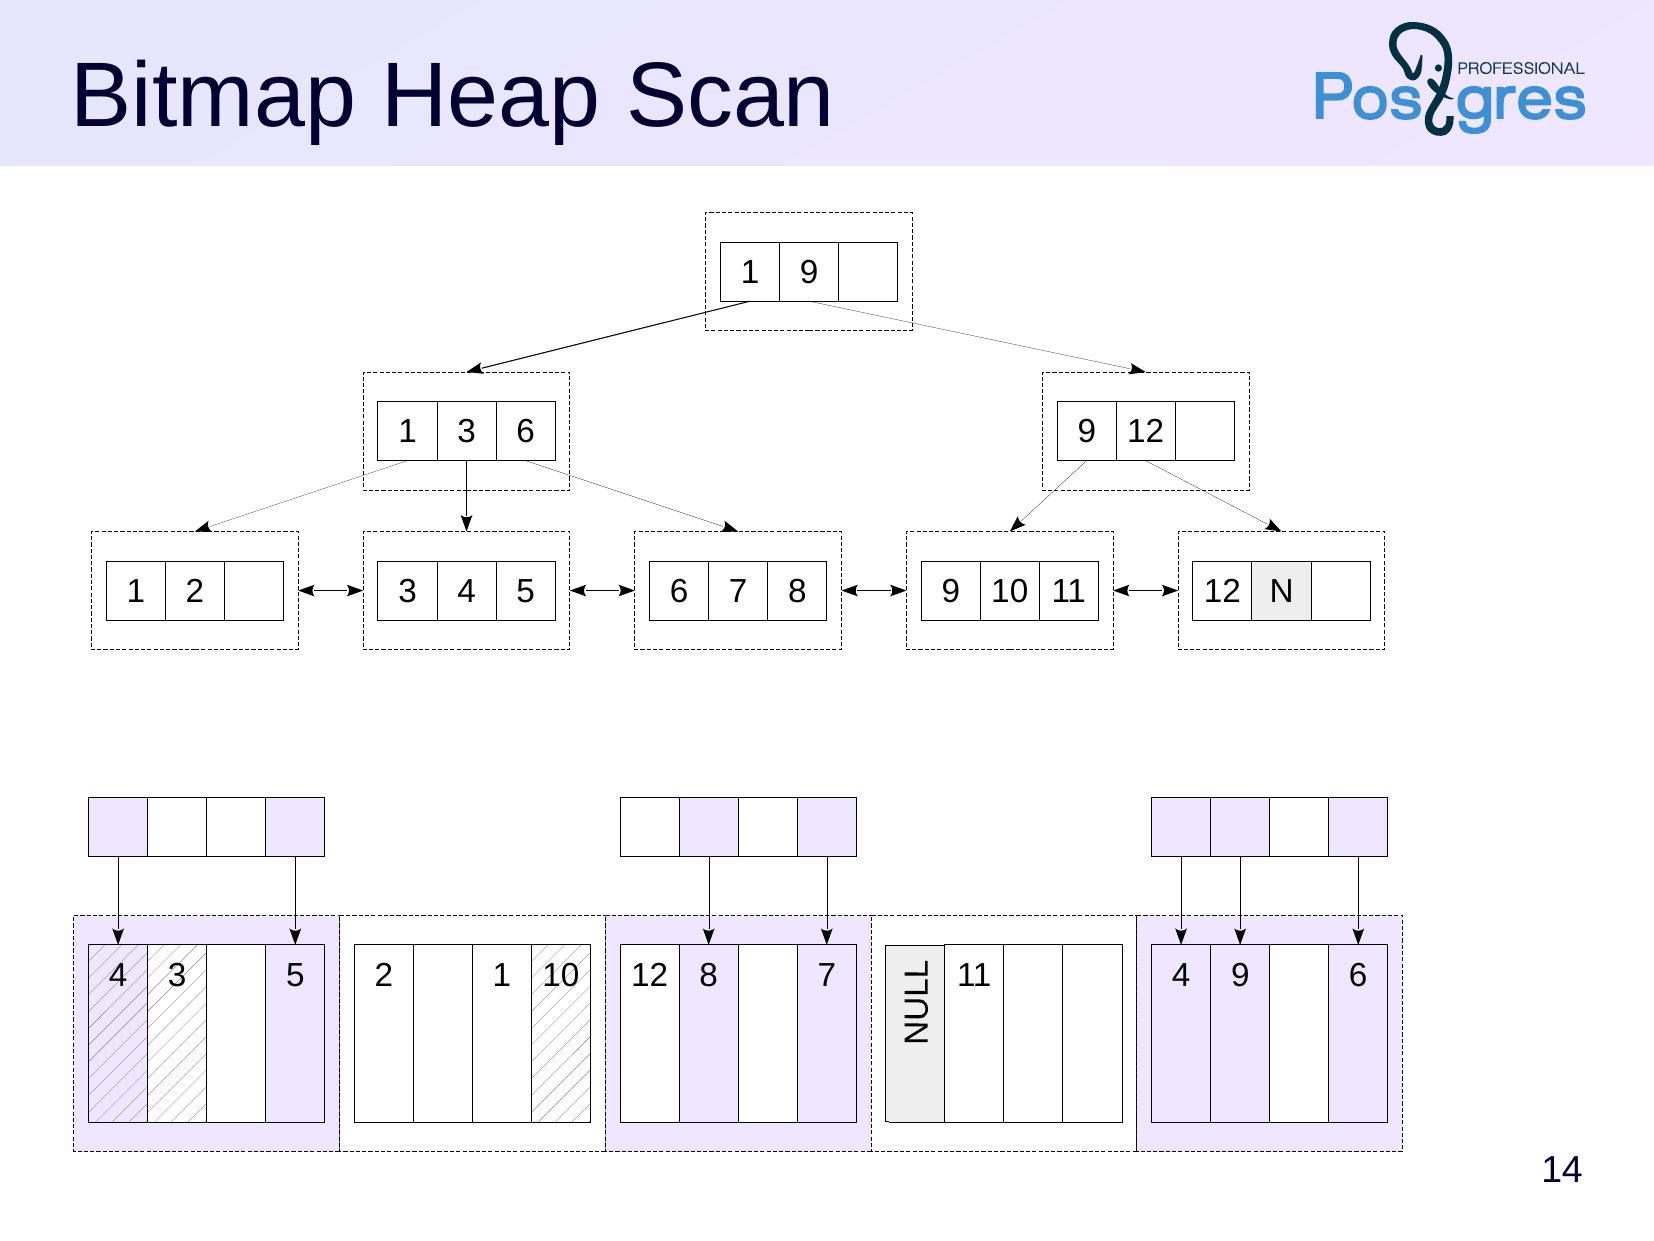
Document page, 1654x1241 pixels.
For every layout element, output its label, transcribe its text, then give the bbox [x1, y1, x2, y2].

text_box [467, 461, 570, 491]
text_box 9 [921, 561, 980, 621]
text_box 2 [165, 561, 224, 621]
text_box [705, 212, 913, 322]
text_box 11 [944, 944, 1003, 1123]
text_box 5 [265, 944, 325, 1123]
text_box 1 [472, 944, 531, 1123]
text_box 2 [354, 944, 413, 1123]
text_box 1 [106, 561, 165, 621]
text_box [73, 915, 1403, 1152]
text_box [906, 531, 1114, 650]
text_box 3 [147, 944, 207, 1123]
text_box 11 [1039, 561, 1099, 621]
text_box [705, 302, 913, 331]
title Bitmap Heap Scan [70, 43, 1261, 151]
text_box 4 [88, 944, 147, 1123]
text_box 8 [679, 944, 738, 1123]
text_box 4 [1151, 944, 1210, 1123]
text_box 7 [797, 944, 857, 1123]
text_box [1042, 372, 1250, 491]
text_box 3 [437, 401, 496, 461]
text_box [88, 797, 325, 857]
text_box 5 [496, 561, 556, 621]
text_box [1151, 797, 1388, 857]
text_box N [1251, 561, 1311, 621]
text_box 9 [779, 242, 838, 302]
text_box 12 [620, 944, 679, 1123]
text_box [1178, 531, 1385, 650]
text_box 1 [377, 401, 437, 461]
text_box NULL [885, 945, 945, 1123]
text_box [634, 531, 842, 650]
text_box 12 [1192, 561, 1251, 621]
text_box [363, 461, 466, 491]
text_box [620, 797, 857, 857]
text_box [91, 531, 299, 650]
text_box 6 [649, 561, 708, 621]
text_box 7 [708, 561, 767, 621]
text_box 9 [1057, 401, 1116, 461]
text_box 6 [1328, 944, 1388, 1123]
text_box [1055, 461, 1201, 491]
text_box 10 [531, 944, 591, 1123]
text_box 8 [767, 561, 827, 621]
text_box 10 [980, 561, 1039, 621]
text_box [363, 372, 570, 475]
text_box 12 [1116, 401, 1175, 461]
text_box 9 [1210, 944, 1269, 1123]
text_box 6 [496, 401, 556, 461]
text_box 1 [720, 242, 779, 302]
text_box 4 [437, 561, 496, 621]
text_box 3 [377, 561, 437, 621]
text_box [363, 531, 570, 650]
